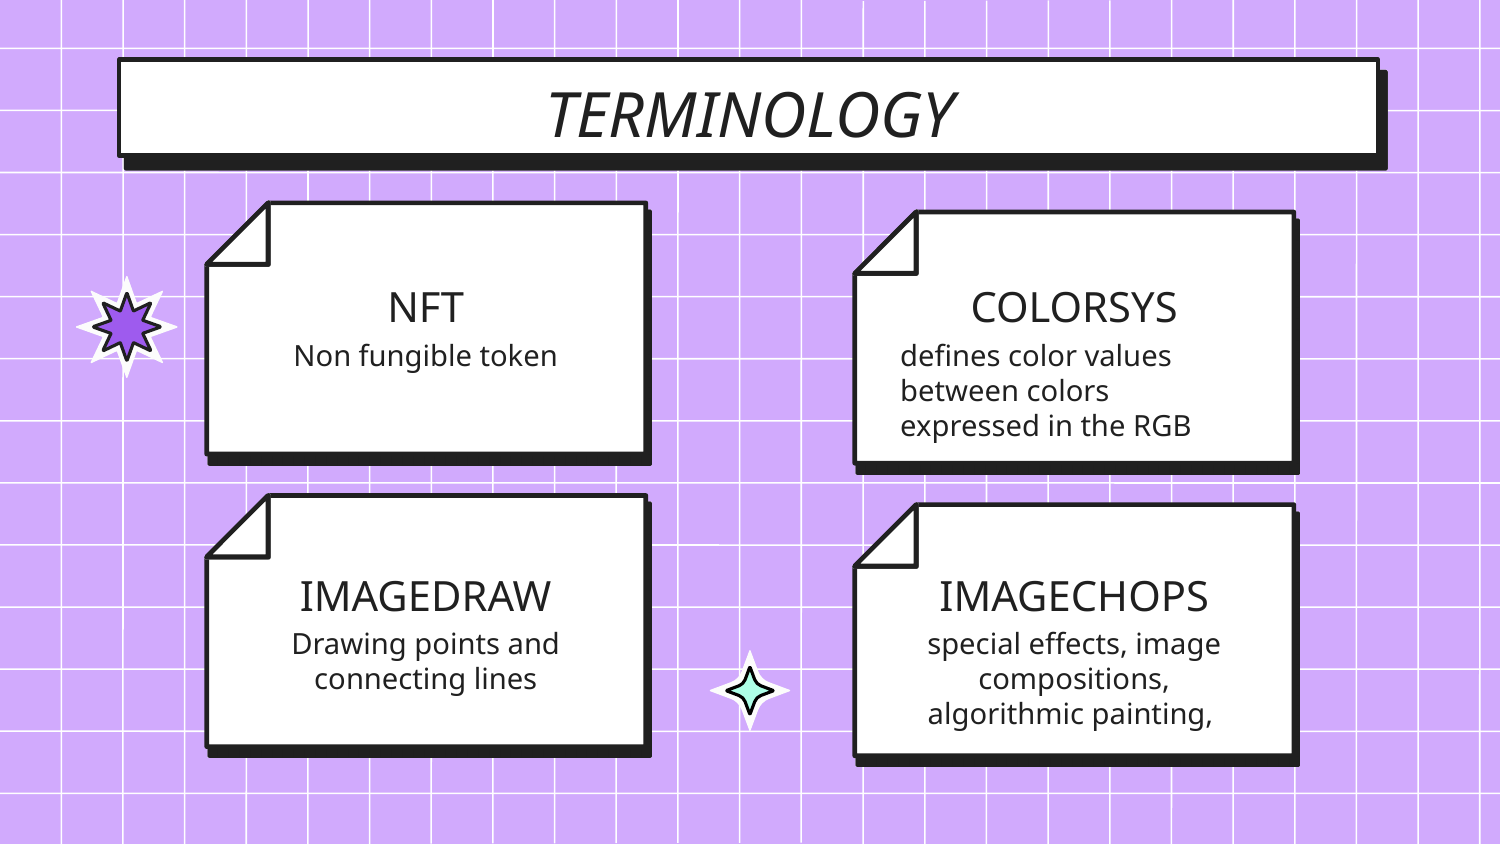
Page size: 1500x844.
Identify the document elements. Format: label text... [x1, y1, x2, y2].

text_box [76, 275, 178, 379]
title NFT [219, 266, 633, 323]
text_box [709, 650, 791, 732]
subtitle special effects, image compositions, algorithmic painting, [885, 610, 1264, 690]
title COLORSYS [867, 266, 1281, 323]
subtitle defines color values between colors expressed in the RGB [885, 322, 1264, 402]
subtitle Drawing points and connecting lines [236, 610, 615, 690]
subtitle Non fungible token [236, 322, 615, 402]
title TERMINOLOGY [118, 60, 1382, 155]
title IMAGEDRAW [219, 554, 633, 611]
title IMAGECHOPS [867, 554, 1281, 611]
